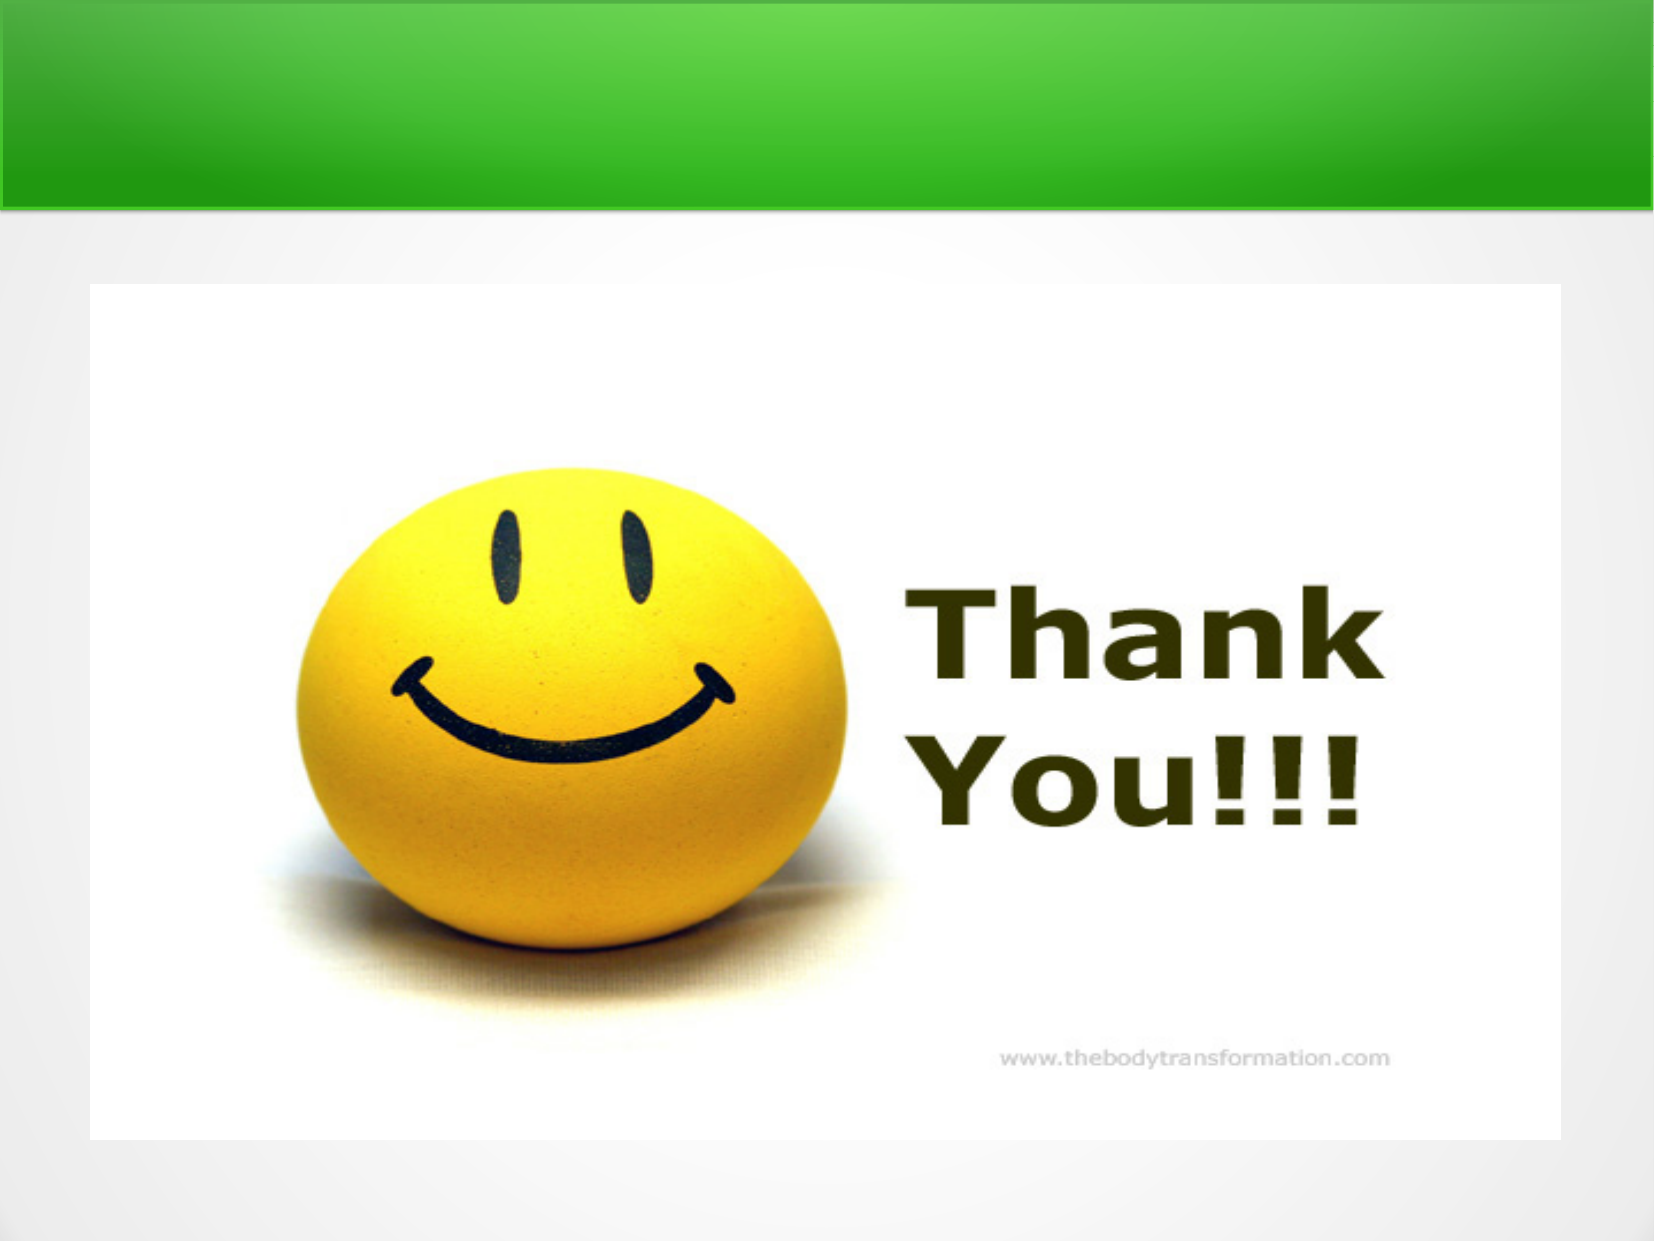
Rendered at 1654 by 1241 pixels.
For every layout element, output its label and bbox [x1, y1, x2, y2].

picture [90, 284, 1561, 1141]
